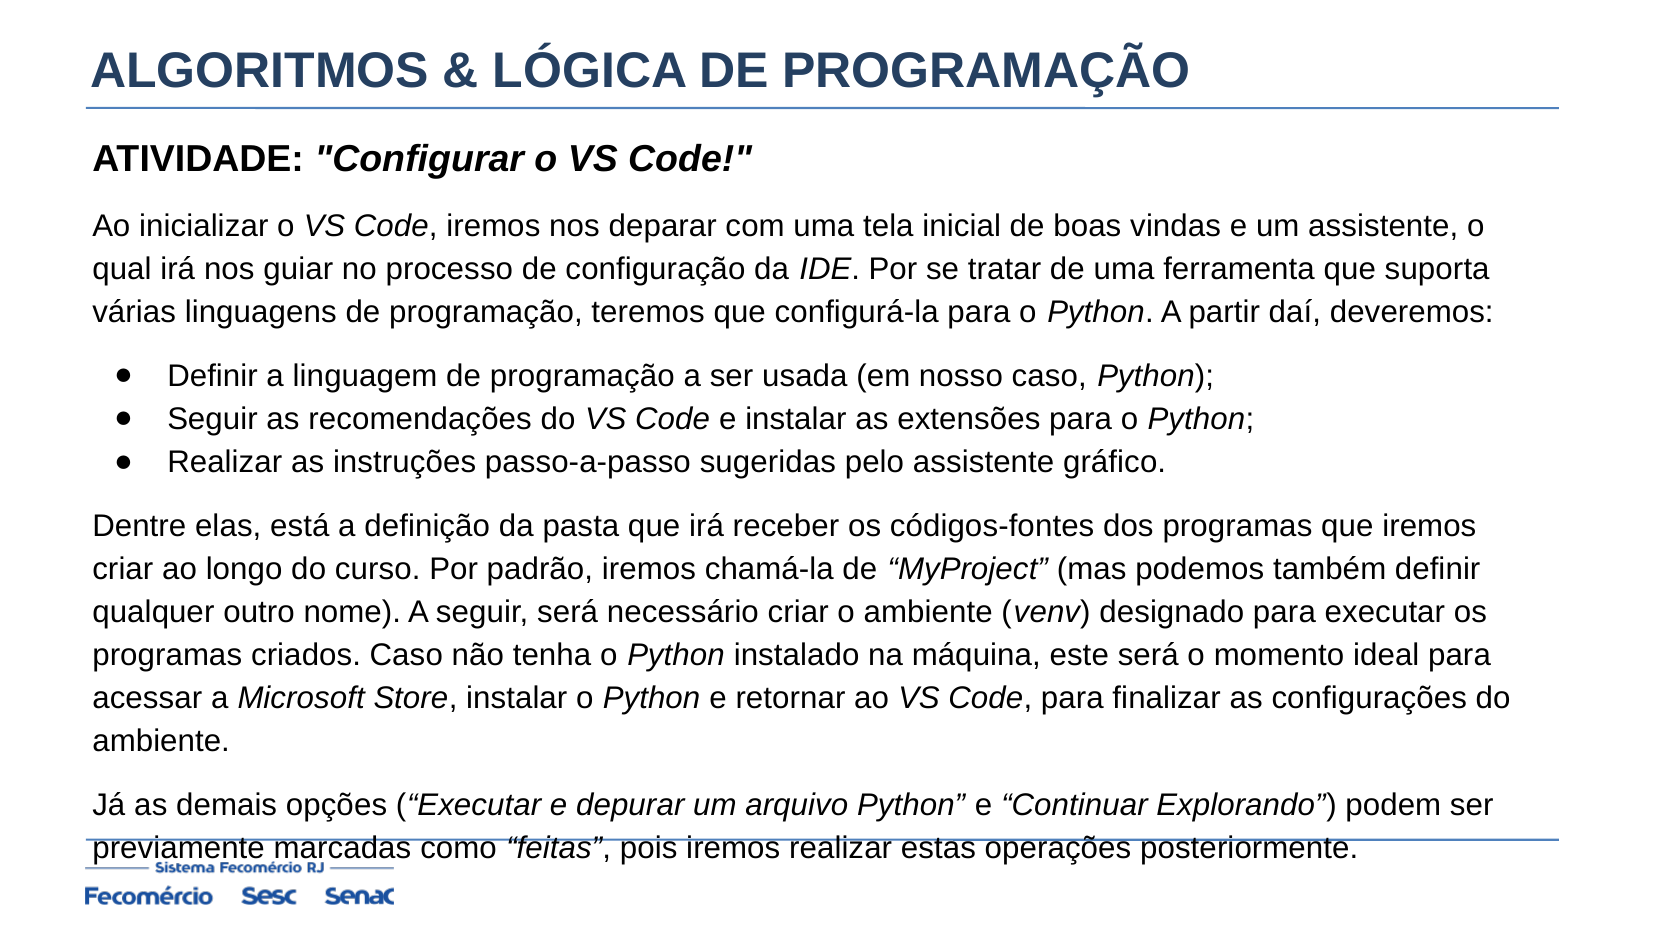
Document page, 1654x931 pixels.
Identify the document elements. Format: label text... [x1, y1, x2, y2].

text_box ATIVIDADE: "Configurar o VS Code!" Ao inicializar o VS Code, iremos nos deparar com uma tela inicial de boas vindas e um assistente, o qual irá nos guiar no processo de configuração da IDE. Por se tratar de uma ferramenta que suporta várias linguagens de programação, teremos que configurá-la para o Python. A partir daí, deveremos: Definir a linguagem de programação a ser usada (em nosso caso, Python); Seguir as recomendações do VS Code e instalar as extensões para o Python; Realizar as instruções passo-a-passo sugeridas pelo assistente gráfico. Dentre elas, está a definição da pasta que irá receber os códigos-fontes dos programas que iremos criar ao longo do curso. Por padrão, iremos chamá-la de “MyProject” (mas podemos também definir qualquer outro nome). A seguir, será necessário criar o ambiente (venv) designado para executar os programas criados. Caso não tenha o Python instalado na máquina, este será o momento ideal para acessar a Microsoft Store, instalar o Python e retornar ao VS Code, para finalizar as configurações do ambiente. Já as demais opções (“Executar e depurar um arquivo Python” e “Continuar Explorando”) podem ser previamente marcadas como “feitas”, pois iremos realizar estas operações posteriormente. [77, 112, 1564, 836]
picture [347, 850, 355, 856]
picture [62, 845, 416, 921]
picture [97, 845, 105, 856]
picture [141, 845, 148, 855]
picture [382, 850, 390, 856]
picture [164, 850, 172, 856]
text_box ALGORITMOS & LÓGICA DE PROGRAMAÇÃO [90, 32, 1564, 104]
picture [303, 850, 311, 856]
picture [364, 845, 373, 856]
